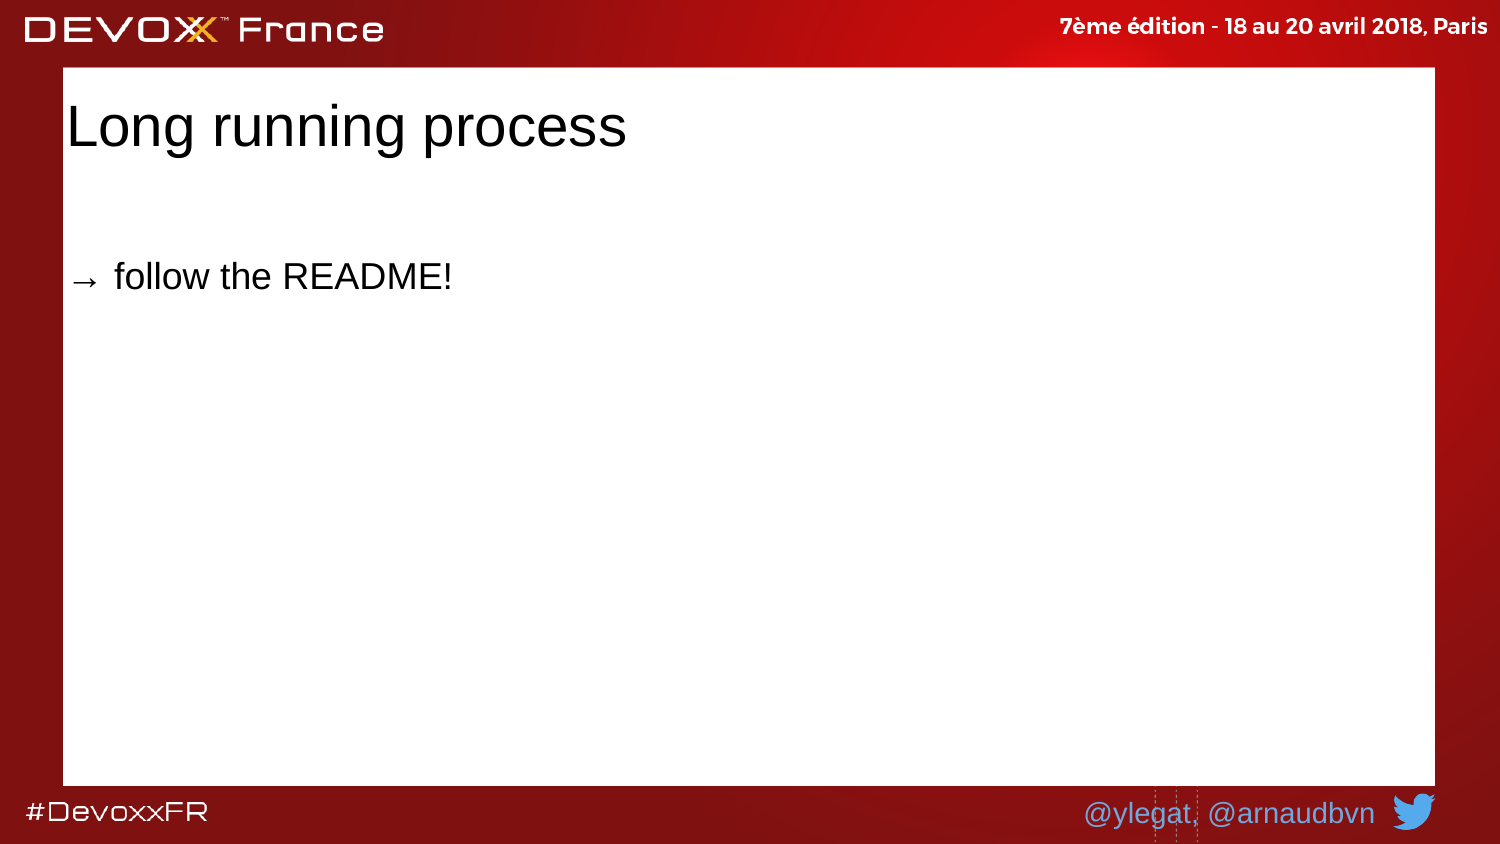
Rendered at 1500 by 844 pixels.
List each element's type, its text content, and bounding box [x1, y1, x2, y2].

title Long running process [51, 72, 1449, 158]
text_box @ylegat, @arnaudbvn [1068, 779, 1399, 844]
list → follow the README! [51, 158, 1449, 799]
picture [0, 0, 1500, 844]
